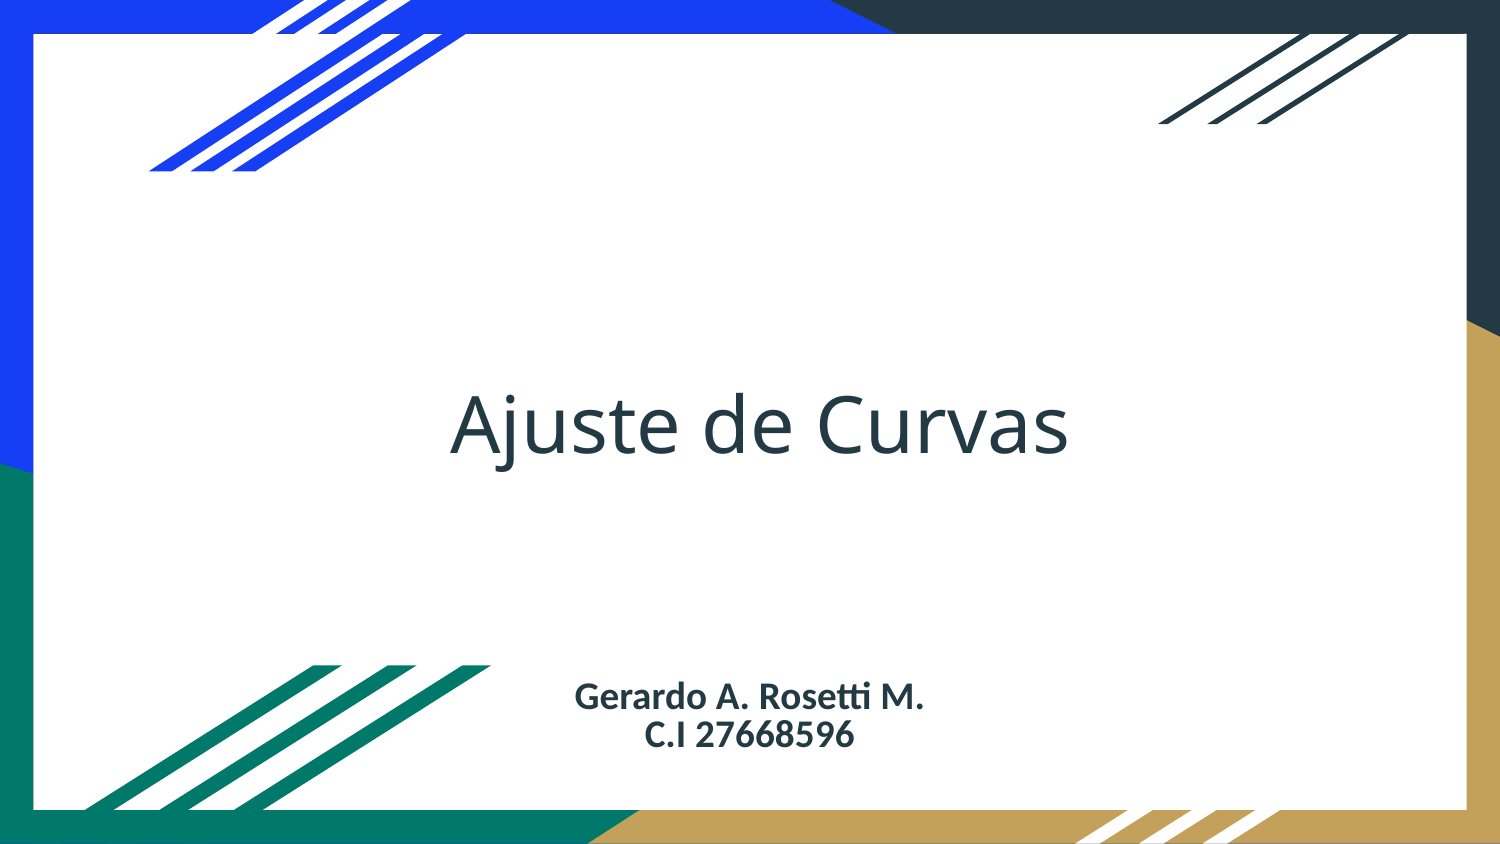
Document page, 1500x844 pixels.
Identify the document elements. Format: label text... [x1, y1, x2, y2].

title Ajuste de Curvas [65, 303, 1435, 541]
subtitle Gerardo A. Rosetti M. C.I 27668596 [467, 664, 1033, 785]
